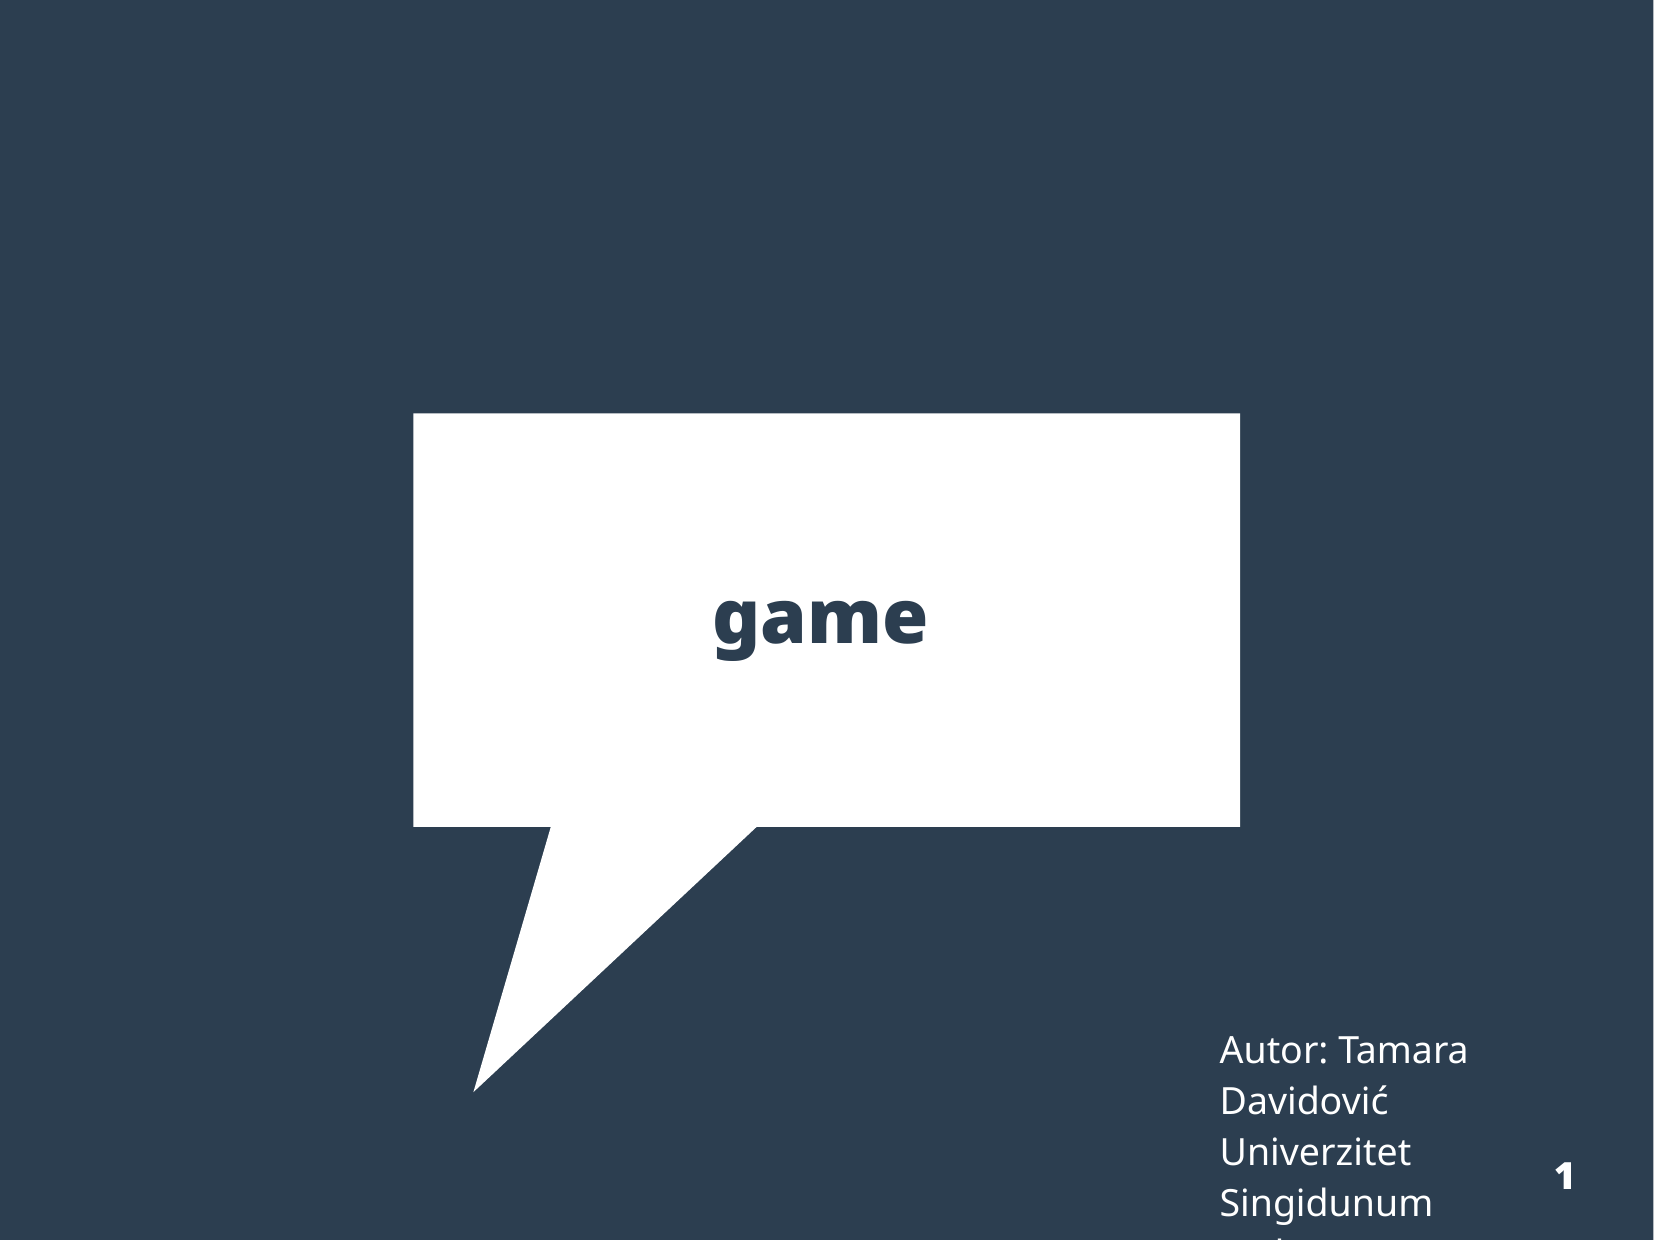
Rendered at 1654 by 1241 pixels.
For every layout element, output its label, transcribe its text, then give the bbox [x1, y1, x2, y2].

title game [437, 437, 1205, 792]
text_box Autor: Tamara Davidović Univerzitet Singidunum ///datum Novi Sad [1204, 1015, 1642, 1220]
